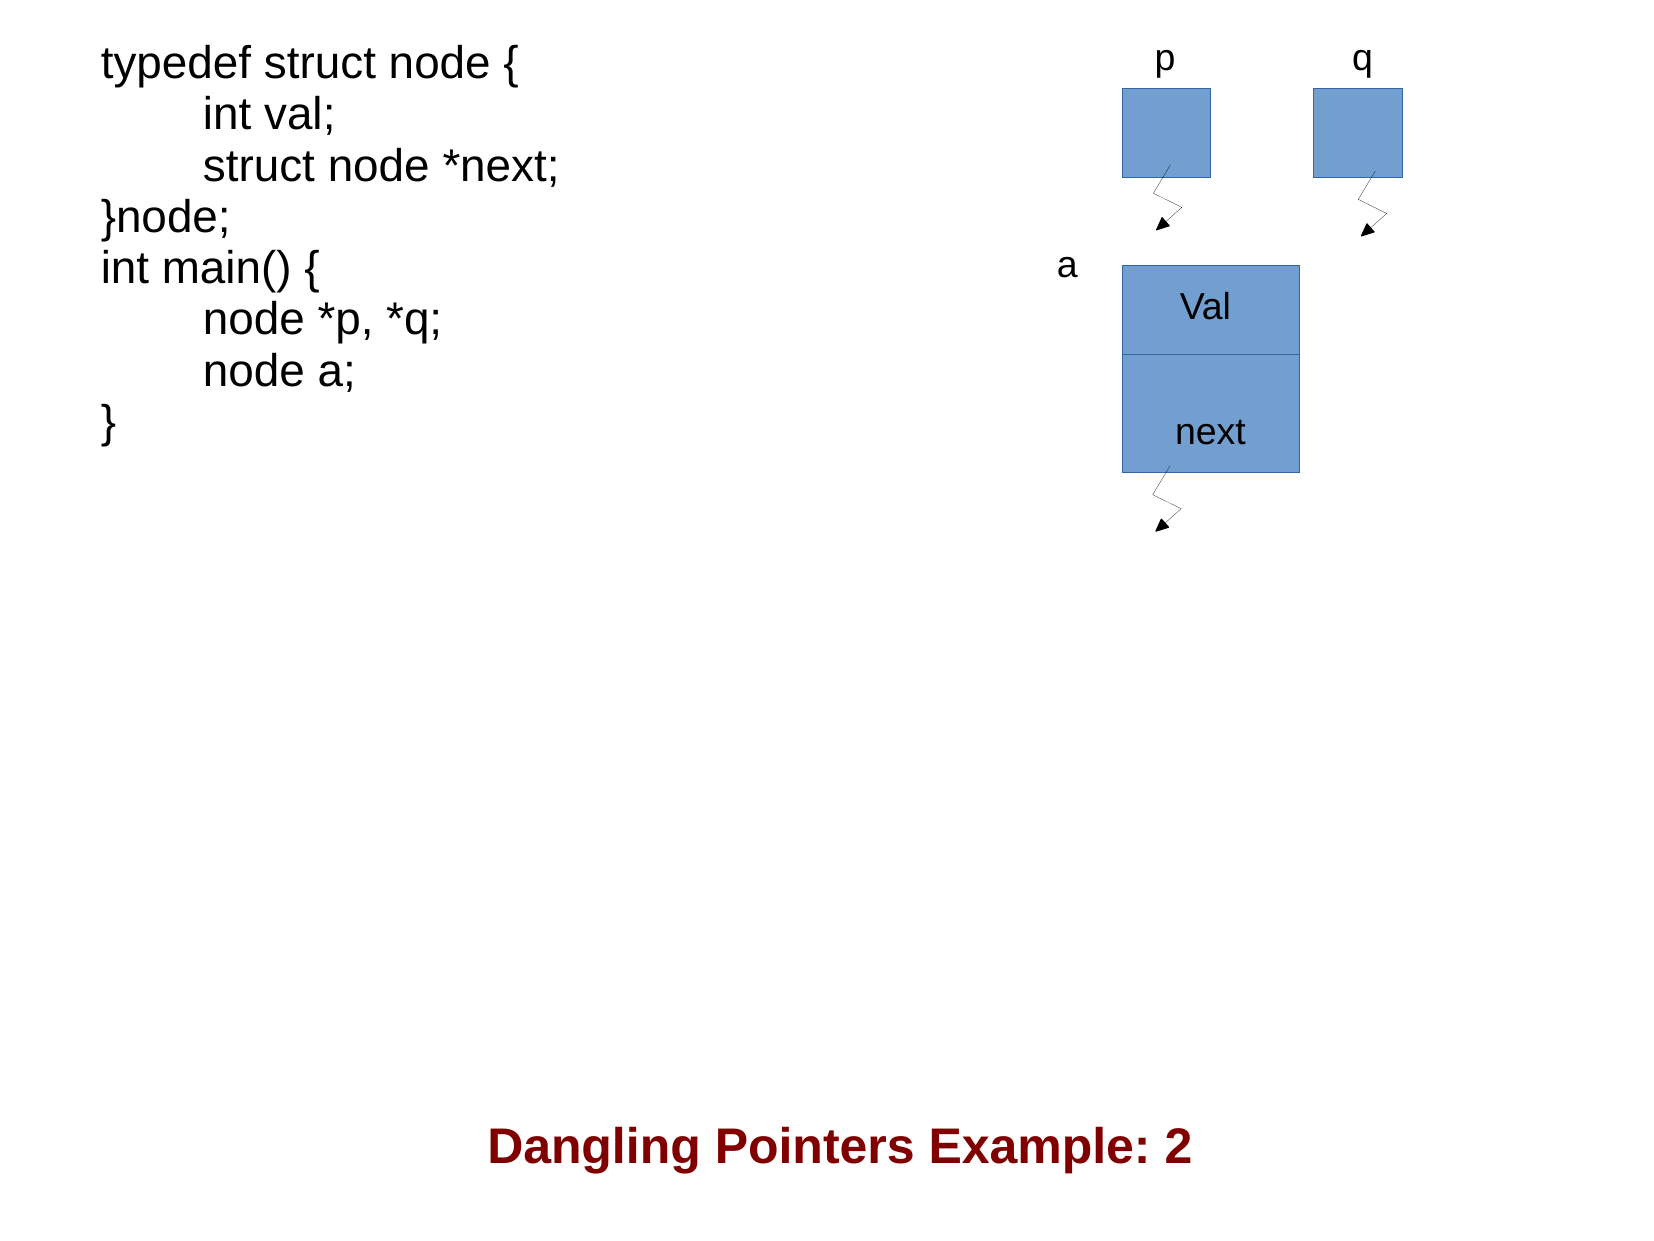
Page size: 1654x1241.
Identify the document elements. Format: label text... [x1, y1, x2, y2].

text_box a [1042, 236, 1093, 325]
text_box [1122, 88, 1211, 178]
text_box p [1139, 29, 1191, 87]
text_box Val next [1122, 355, 1300, 473]
text_box q [1337, 29, 1388, 87]
text_box [1313, 88, 1403, 178]
text_box Dangling Pointers Example: 2 [472, 1110, 1209, 1182]
text_box Val next [1122, 265, 1300, 354]
text_box typedef struct node { int val; struct node *next; }node; int main() { node *p, *q; node a; } [86, 29, 1004, 759]
